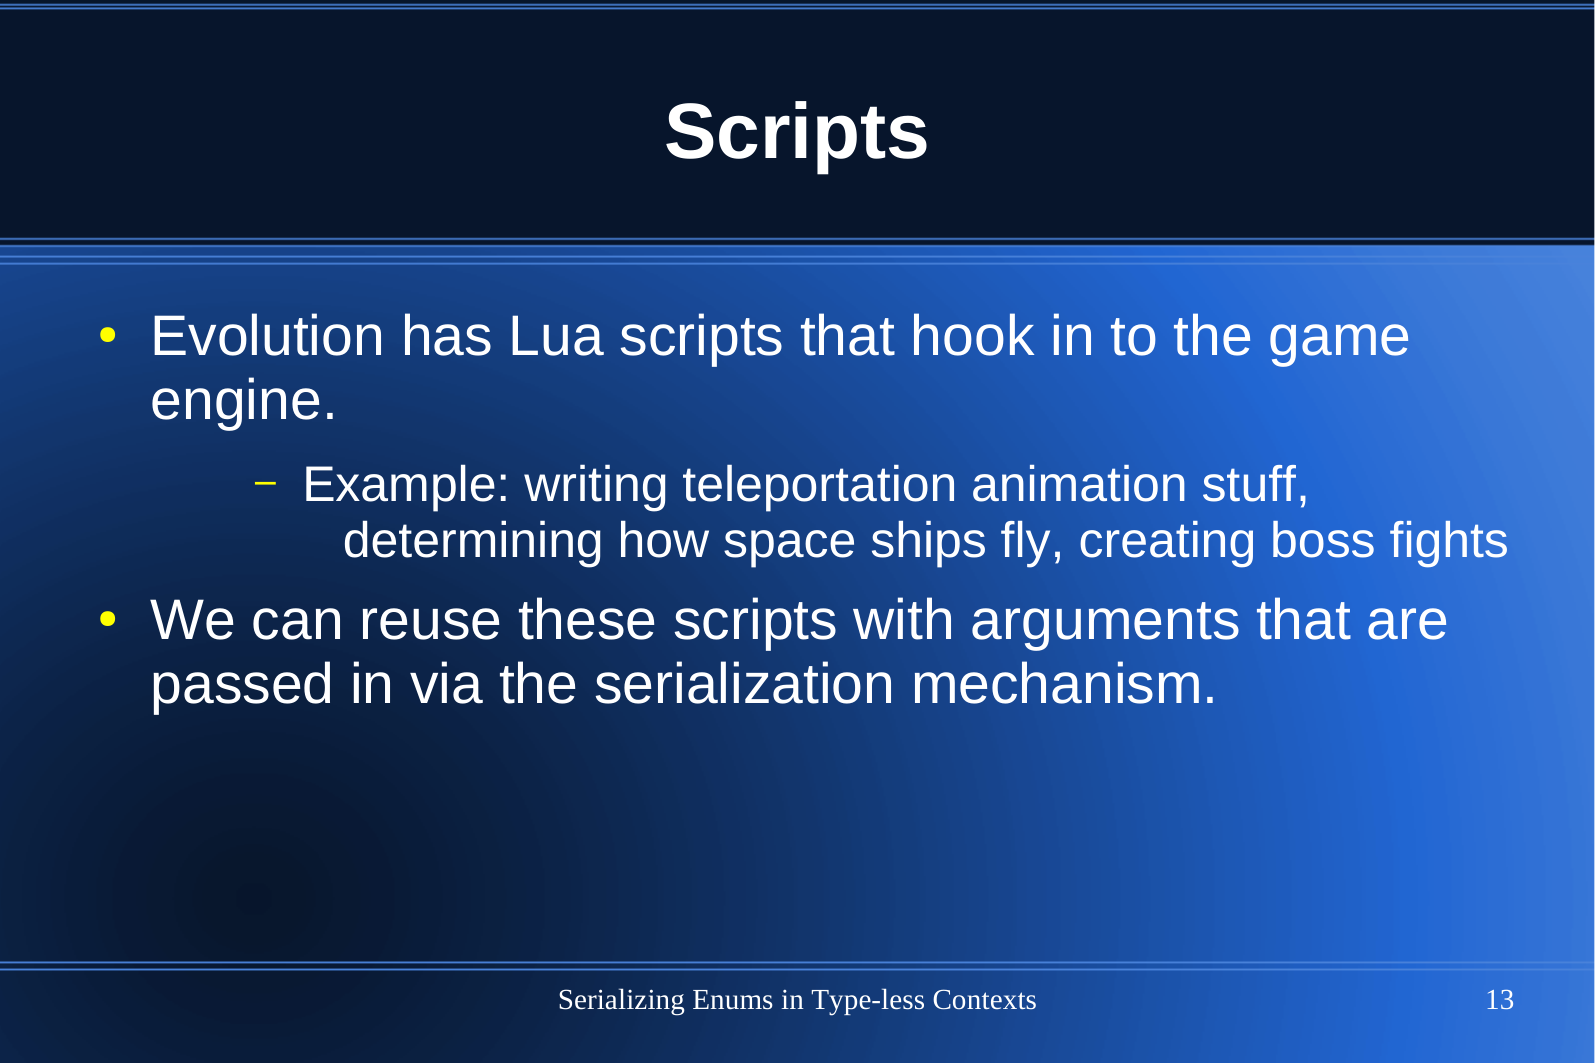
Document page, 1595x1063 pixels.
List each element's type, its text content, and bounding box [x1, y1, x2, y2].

list Evolution has Lua scripts that hook in to the game engine. Example: writing teleportation animation stuff, determining how space ships fly, creating boss fights We can reuse these scripts with arguments that are passed in via the serialization mechanism. [79, 304, 1515, 921]
title Scripts [79, 42, 1515, 220]
picture [0, 0, 1595, 1063]
